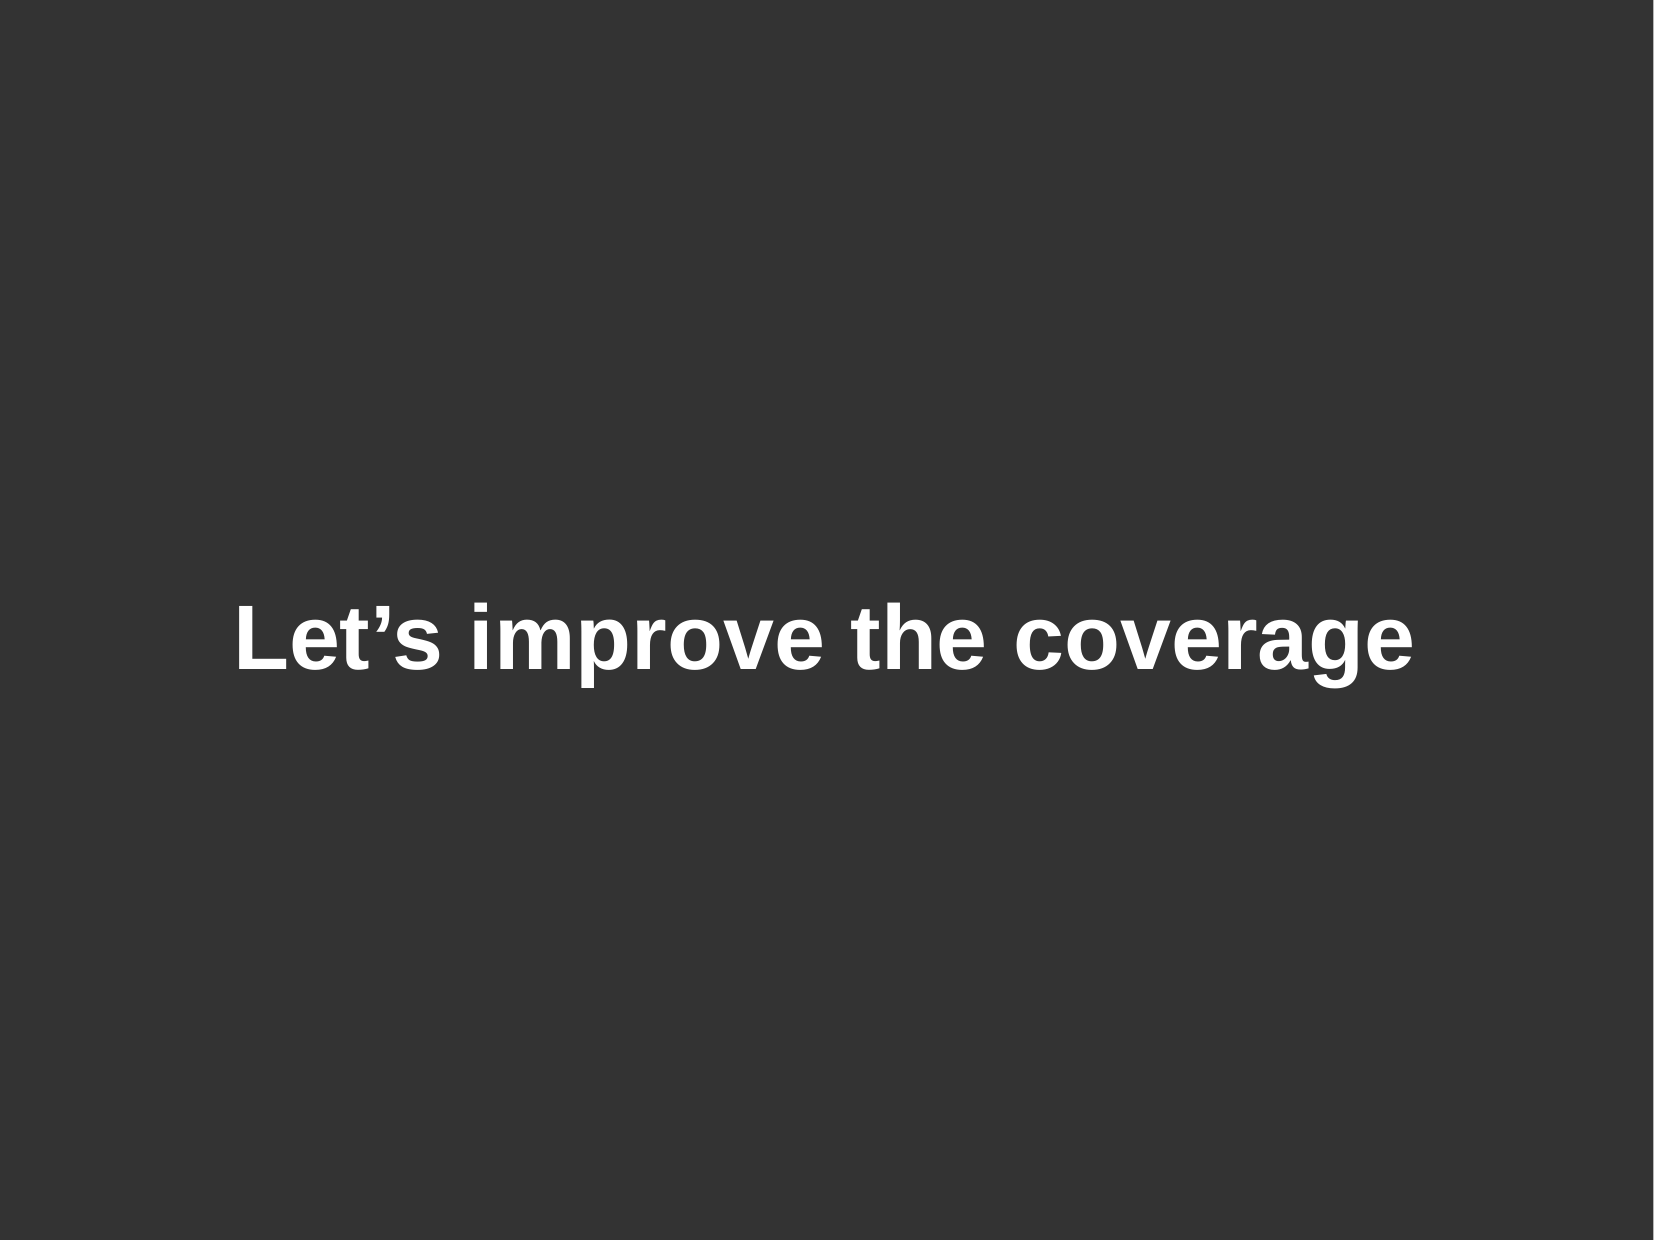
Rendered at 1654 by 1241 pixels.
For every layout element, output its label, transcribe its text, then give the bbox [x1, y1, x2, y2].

title Let’s improve the coverage [30, 586, 1621, 690]
